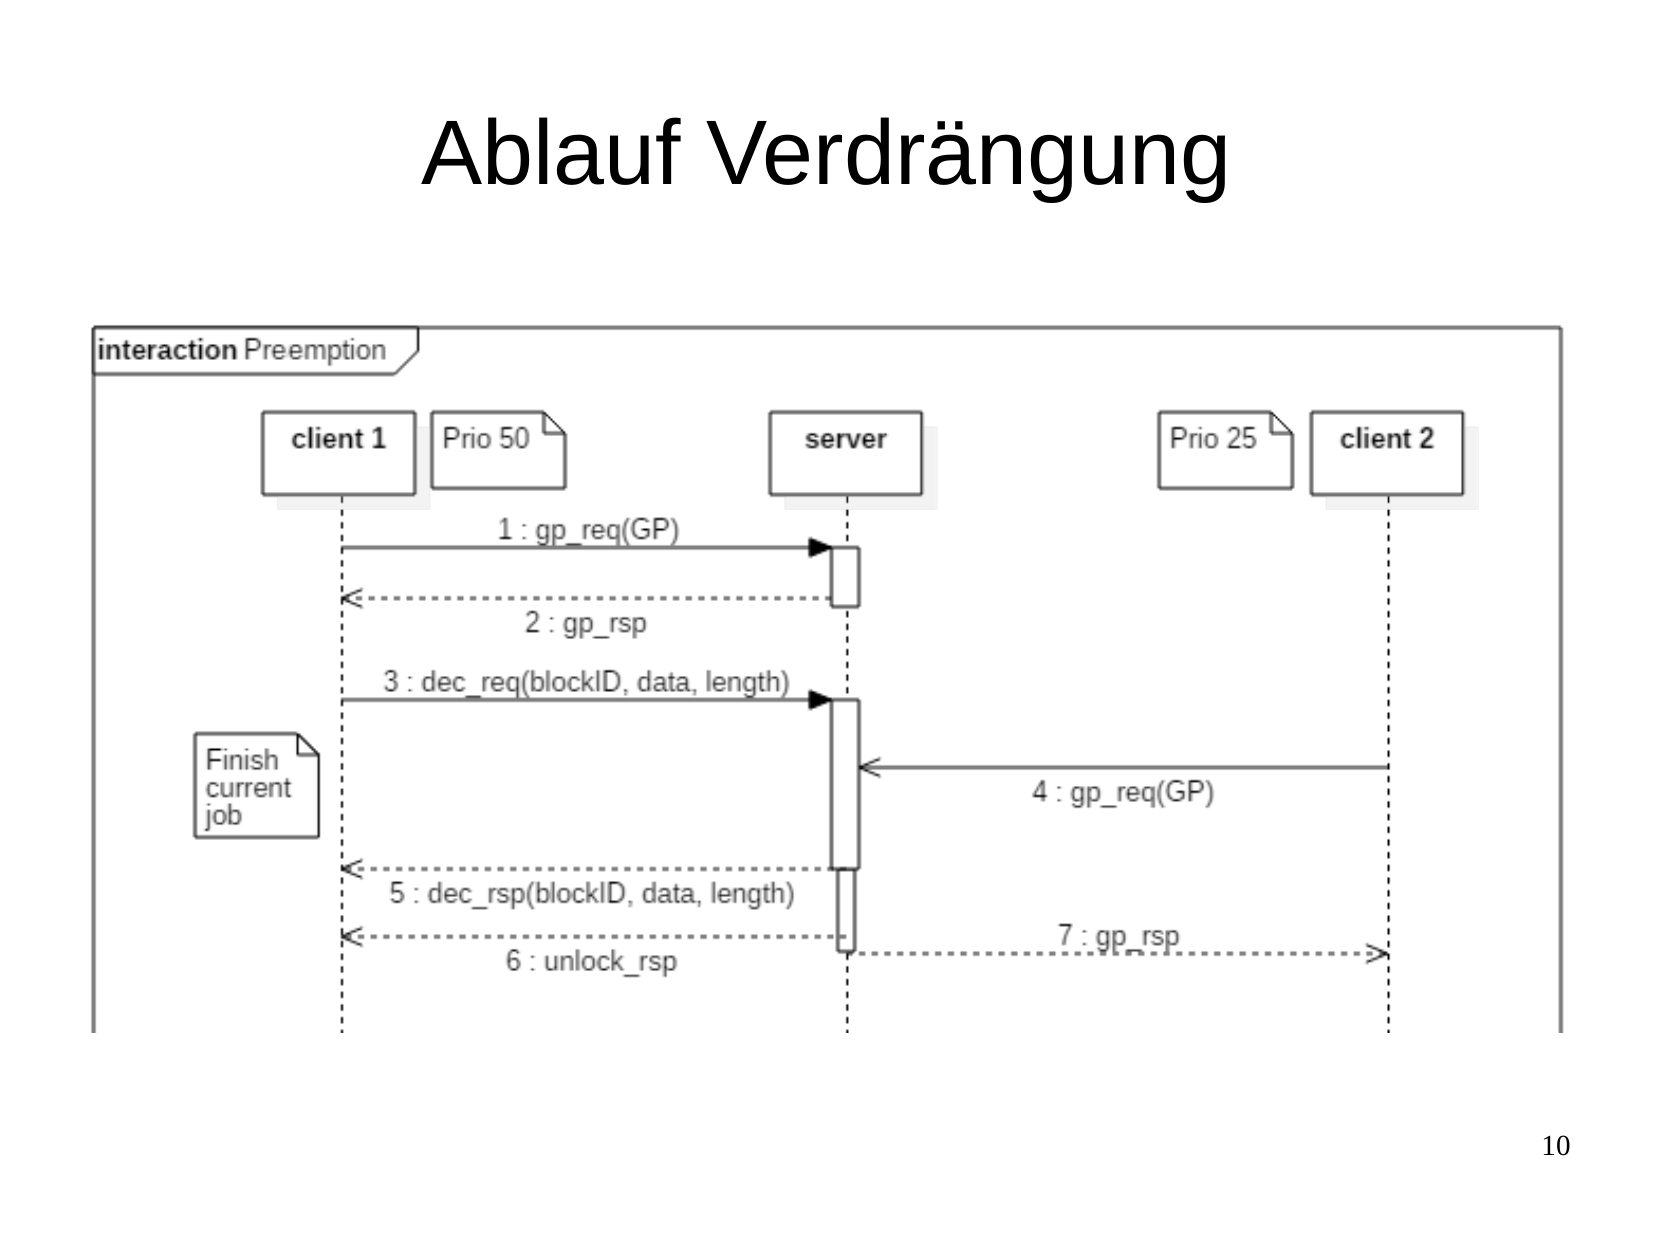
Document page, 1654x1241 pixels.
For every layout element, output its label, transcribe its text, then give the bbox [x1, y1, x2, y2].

title Ablauf Verdrängung [82, 49, 1571, 257]
picture [88, 307, 1565, 1033]
